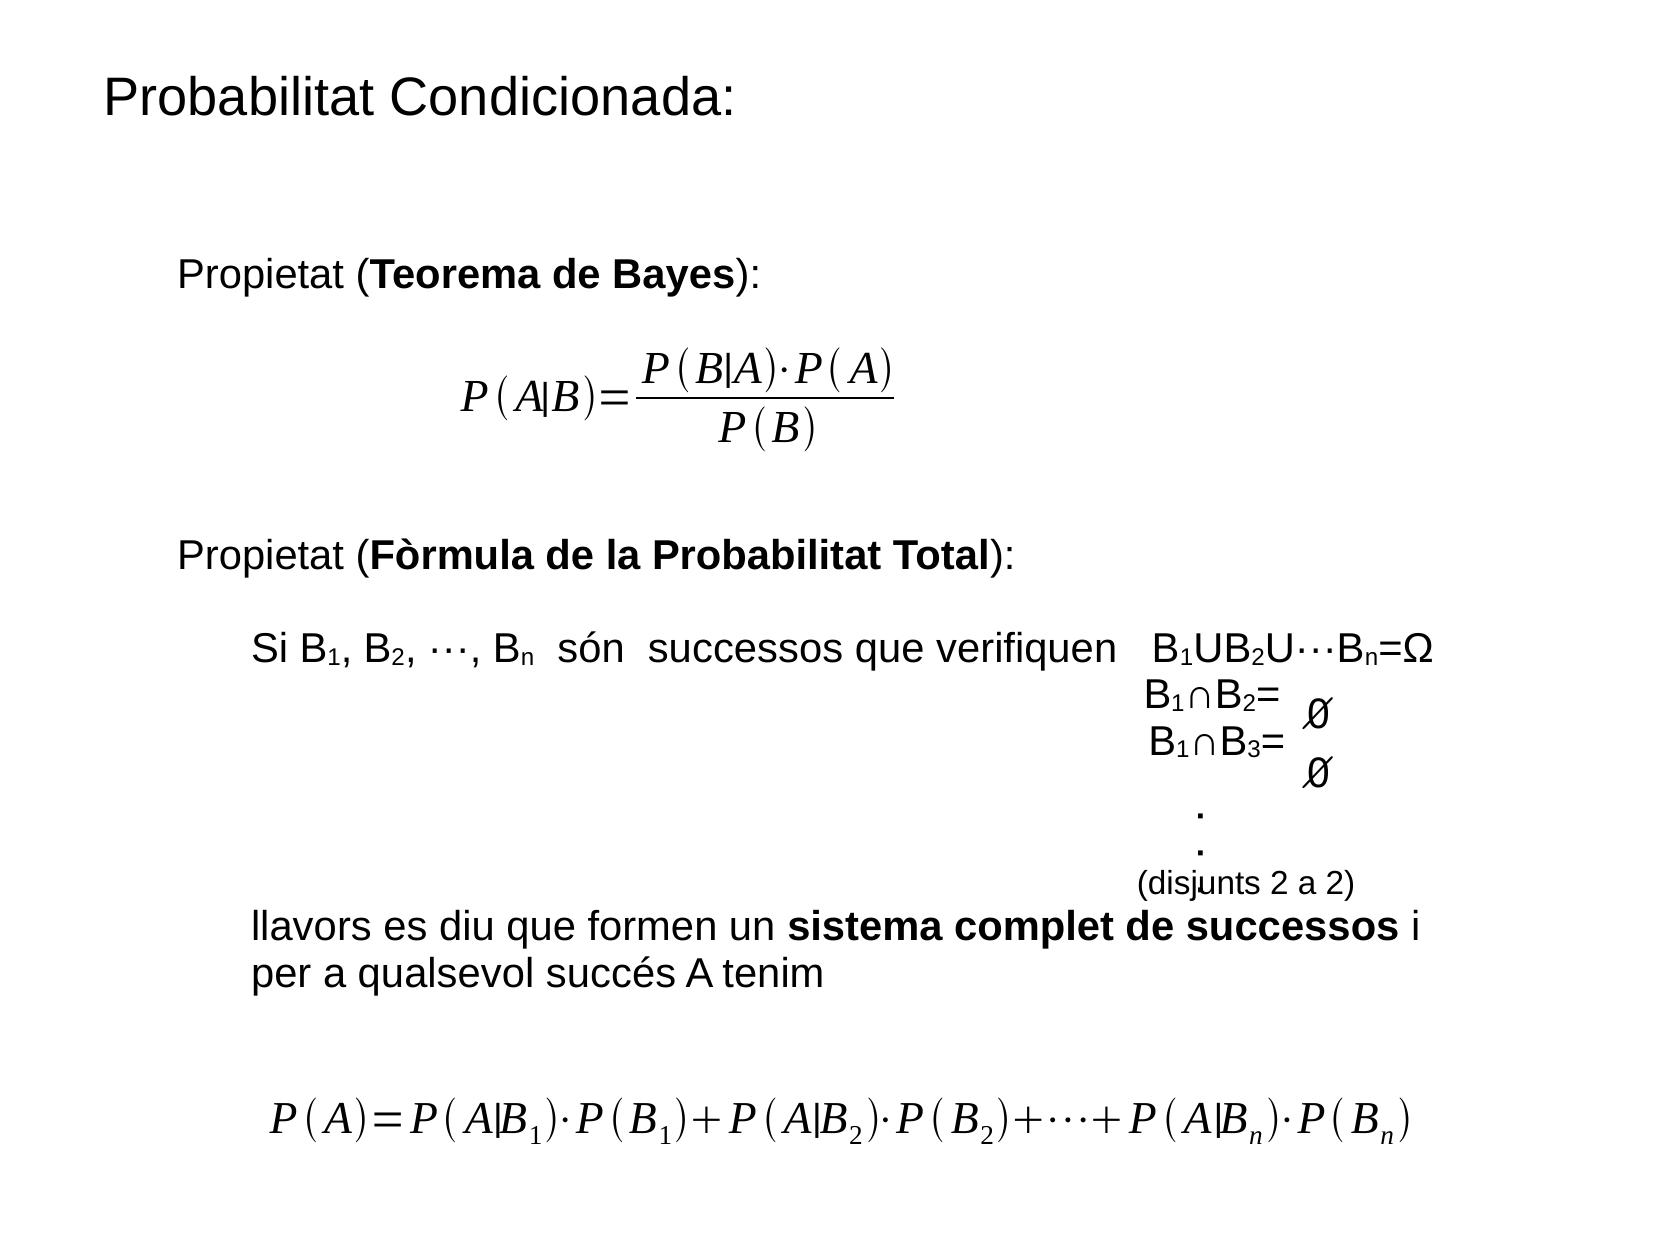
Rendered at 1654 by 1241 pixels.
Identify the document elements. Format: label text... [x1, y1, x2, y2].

text_box | [525, 368, 615, 426]
text_box | [478, 1088, 567, 1146]
chart [451, 342, 903, 454]
text_box | [797, 1088, 886, 1146]
text_box Probabilitat Condicionada: Propietat (Teorema de Bayes): Propietat (Fòrmula de la Probabilitat Total): Si B1, B2, ···, Bn són successos que verifiquen B1UB2U···Bn=Ω B1∩B2= B1∩B3= (disjunts 2 a 2) llavors es diu que formen un sistema complet de successos i per a qualsevol succés A tenim [88, 59, 1625, 1145]
text_box | [708, 338, 798, 396]
text_box · · · [1181, 789, 1241, 920]
chart [260, 1092, 1418, 1151]
chart [1293, 691, 1412, 810]
text_box | [1198, 1088, 1288, 1146]
